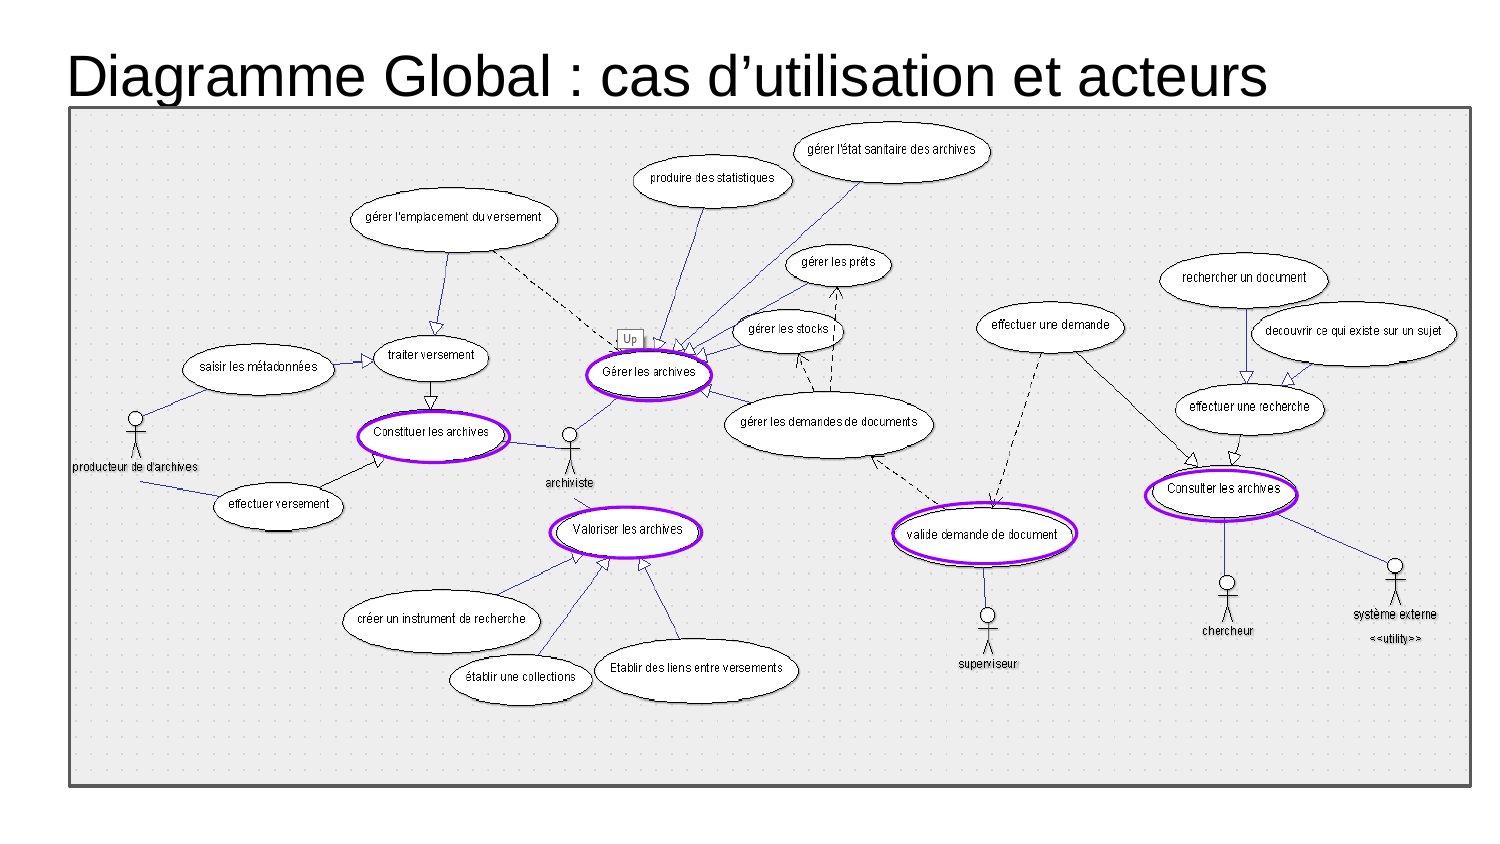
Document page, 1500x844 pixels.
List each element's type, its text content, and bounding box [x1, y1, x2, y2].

picture [70, 109, 1469, 785]
title Diagramme Global : cas d’utilisation et acteurs [51, 23, 1449, 117]
